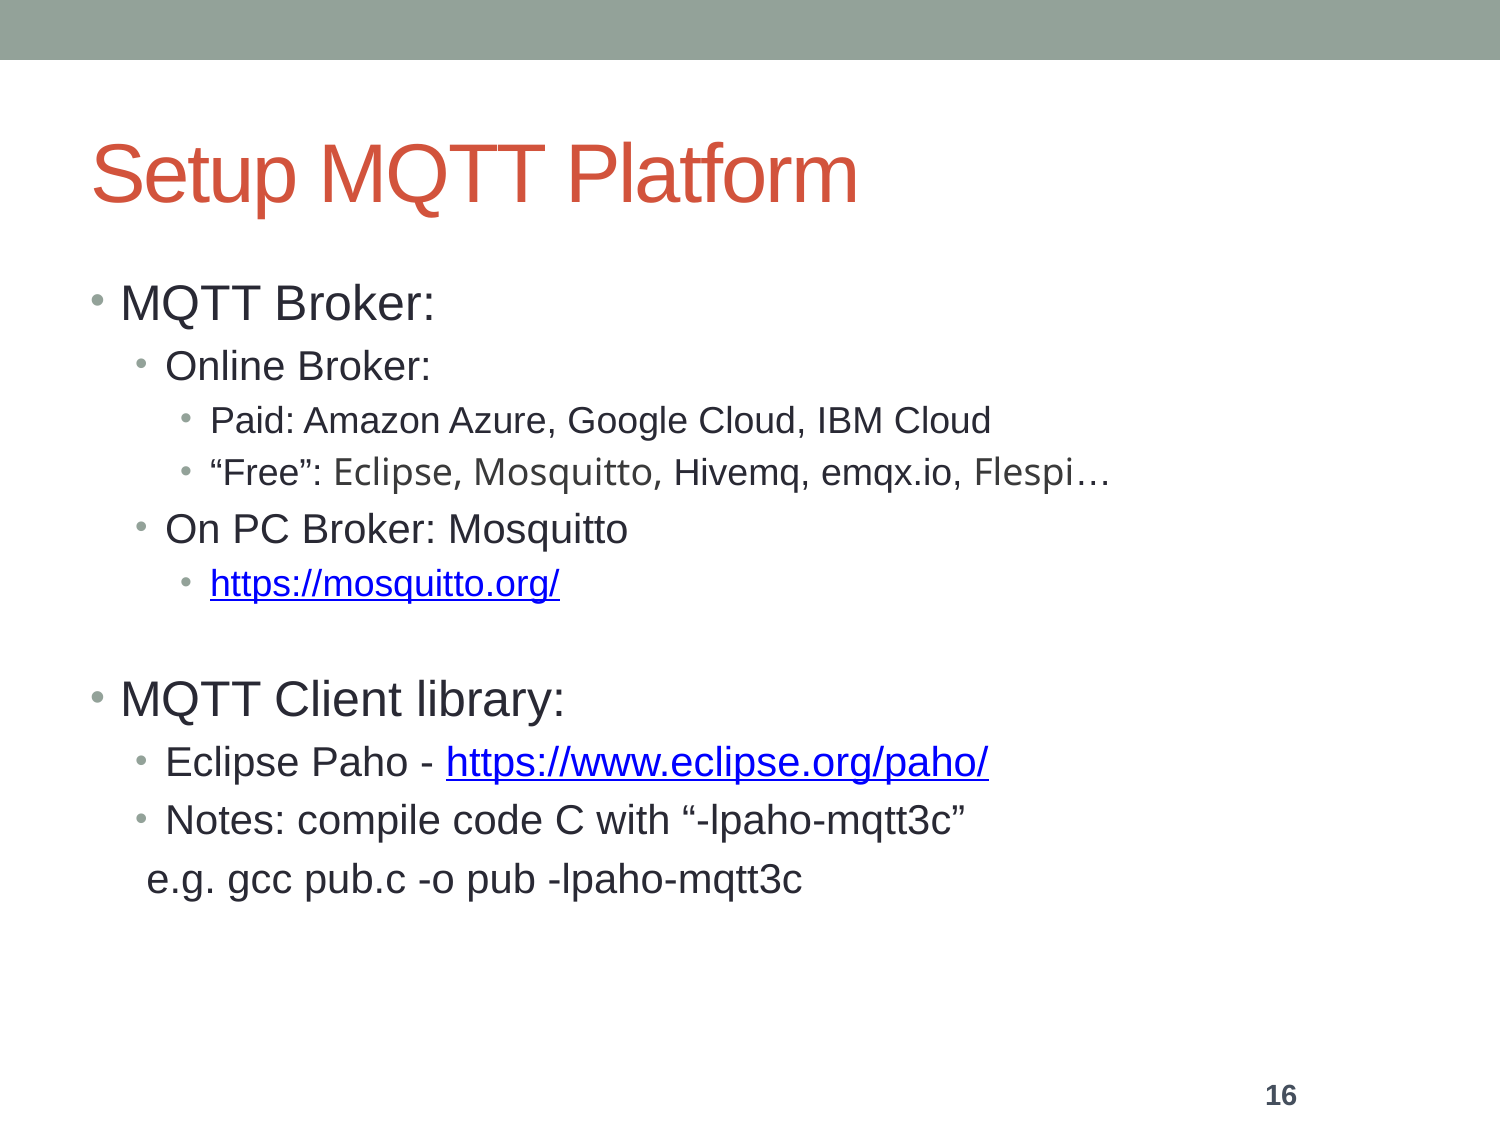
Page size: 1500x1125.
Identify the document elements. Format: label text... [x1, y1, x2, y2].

list MQTT Broker: Online Broker: Paid: Amazon Azure, Google Cloud, IBM Cloud “Free”: Eclipse, Mosquitto, Hivemq, emqx.io, Flespi… On PC Broker: Mosquitto https://mosquitto.org/ MQTT Client library: Eclipse Paho - https://www.eclipse.org/paho/ Notes: compile code C with “-lpaho-mqtt3c” e.g. gcc pub.c -o pub -lpaho-mqtt3c [75, 262, 1425, 1063]
title Setup MQTT Platform [75, 87, 1425, 250]
